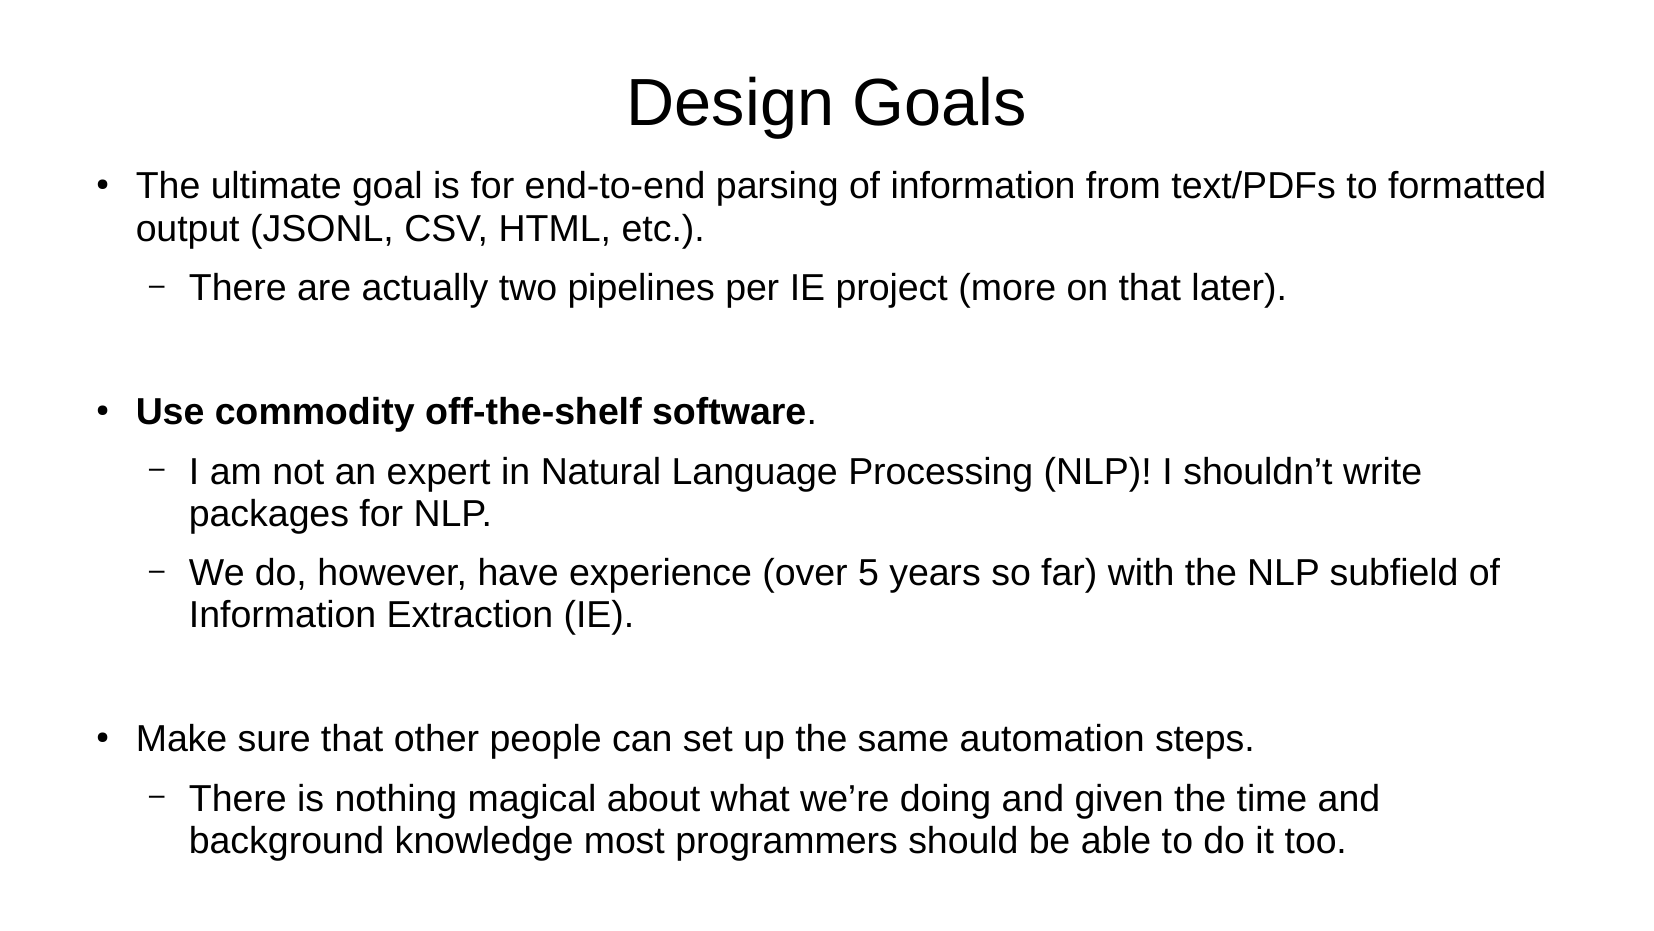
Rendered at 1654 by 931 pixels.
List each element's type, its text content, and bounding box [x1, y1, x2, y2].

list The ultimate goal is for end-to-end parsing of information from text/PDFs to formatted output (JSONL, CSV, HTML, etc.). There are actually two pipelines per IE project (more on that later). Use commodity off-the-shelf software. I am not an expert in Natural Language Processing (NLP)! I shouldn’t write packages for NLP. We do, however, have experience (over 5 years so far) with the NLP subfield of Information Extraction (IE). Make sure that other people can set up the same automation steps. There is nothing magical about what we’re doing and given the time and background knowledge most programmers should be able to do it too. [82, 165, 1571, 871]
title Design Goals [82, 24, 1571, 165]
